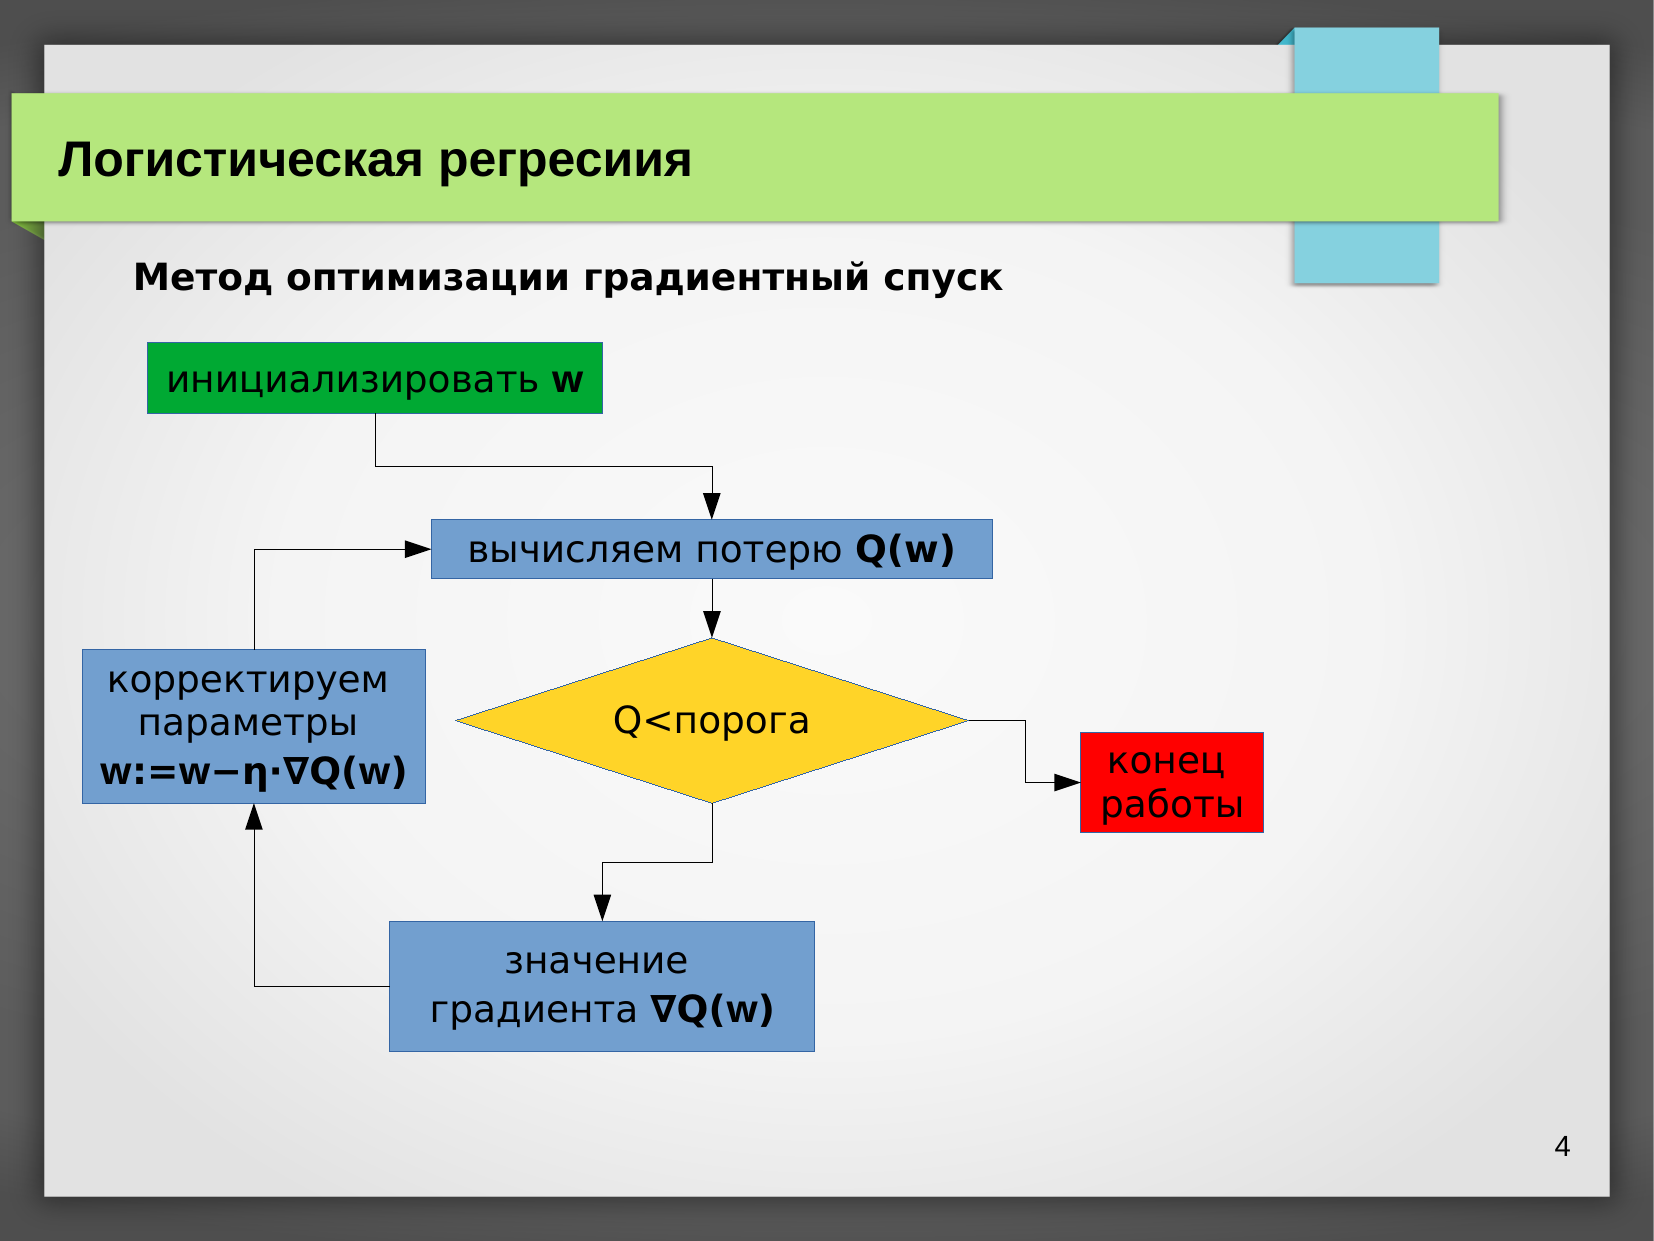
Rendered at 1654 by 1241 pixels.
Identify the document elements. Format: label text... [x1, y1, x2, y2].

text_box инициализировать w [147, 342, 603, 414]
text_box значение градиента ∇Q(w) [389, 921, 815, 1052]
text_box конец работы [1080, 732, 1264, 833]
text_box Метод оптимизации градиентный спуск [118, 248, 1273, 307]
text_box Q<порога [455, 638, 968, 804]
picture [0, 0, 1654, 1241]
text_box вычисляем потерю Q(w) [431, 519, 993, 579]
title Логистическая регресиия [58, 106, 1476, 213]
text_box корректируем параметры w:=w−η⋅∇Q(w) [82, 649, 426, 804]
